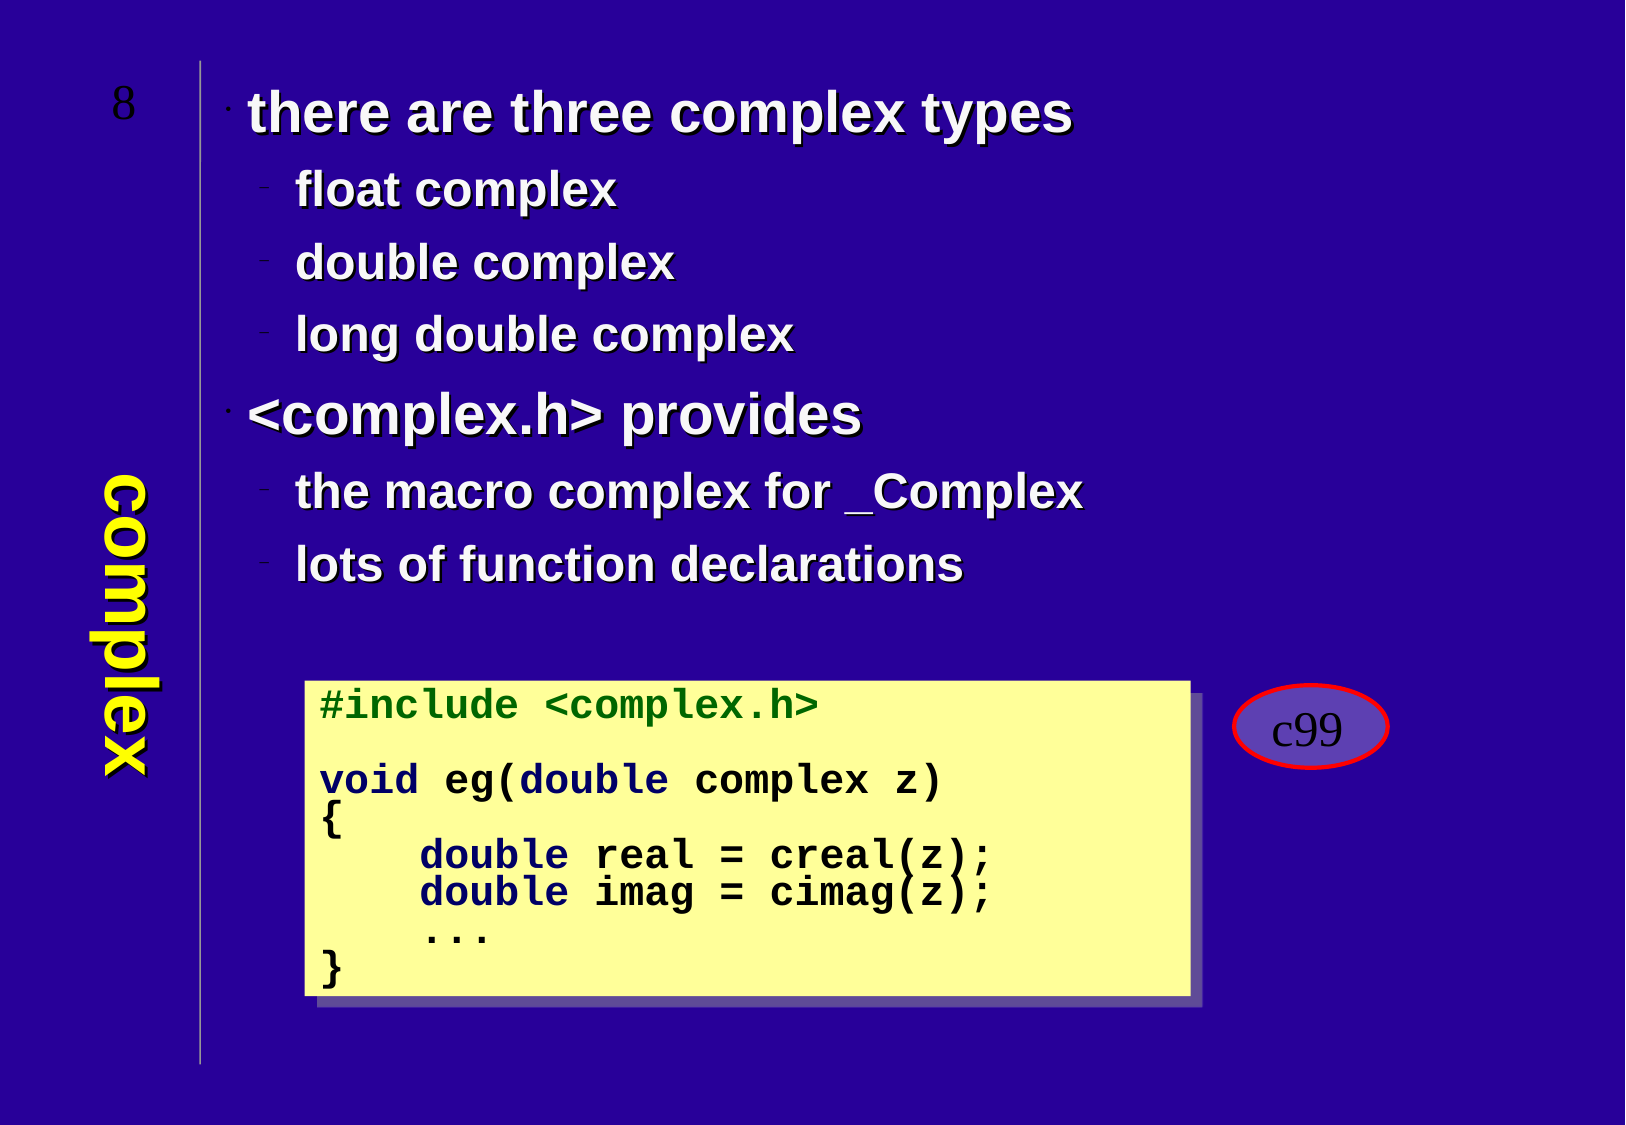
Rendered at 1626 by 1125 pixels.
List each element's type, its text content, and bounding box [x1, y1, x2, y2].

title complex [50, 187, 188, 1063]
text_box c99 [1234, 685, 1388, 768]
list there are three complex types float complex double complex long double complex <complex.h> provides the macro complex for _Complex lots of function declarations [210, 66, 1548, 1067]
text_box #include <complex.h> void eg(double complex z) { double real = creal(z); double imag = cimag(z); ... } [304, 680, 1191, 997]
